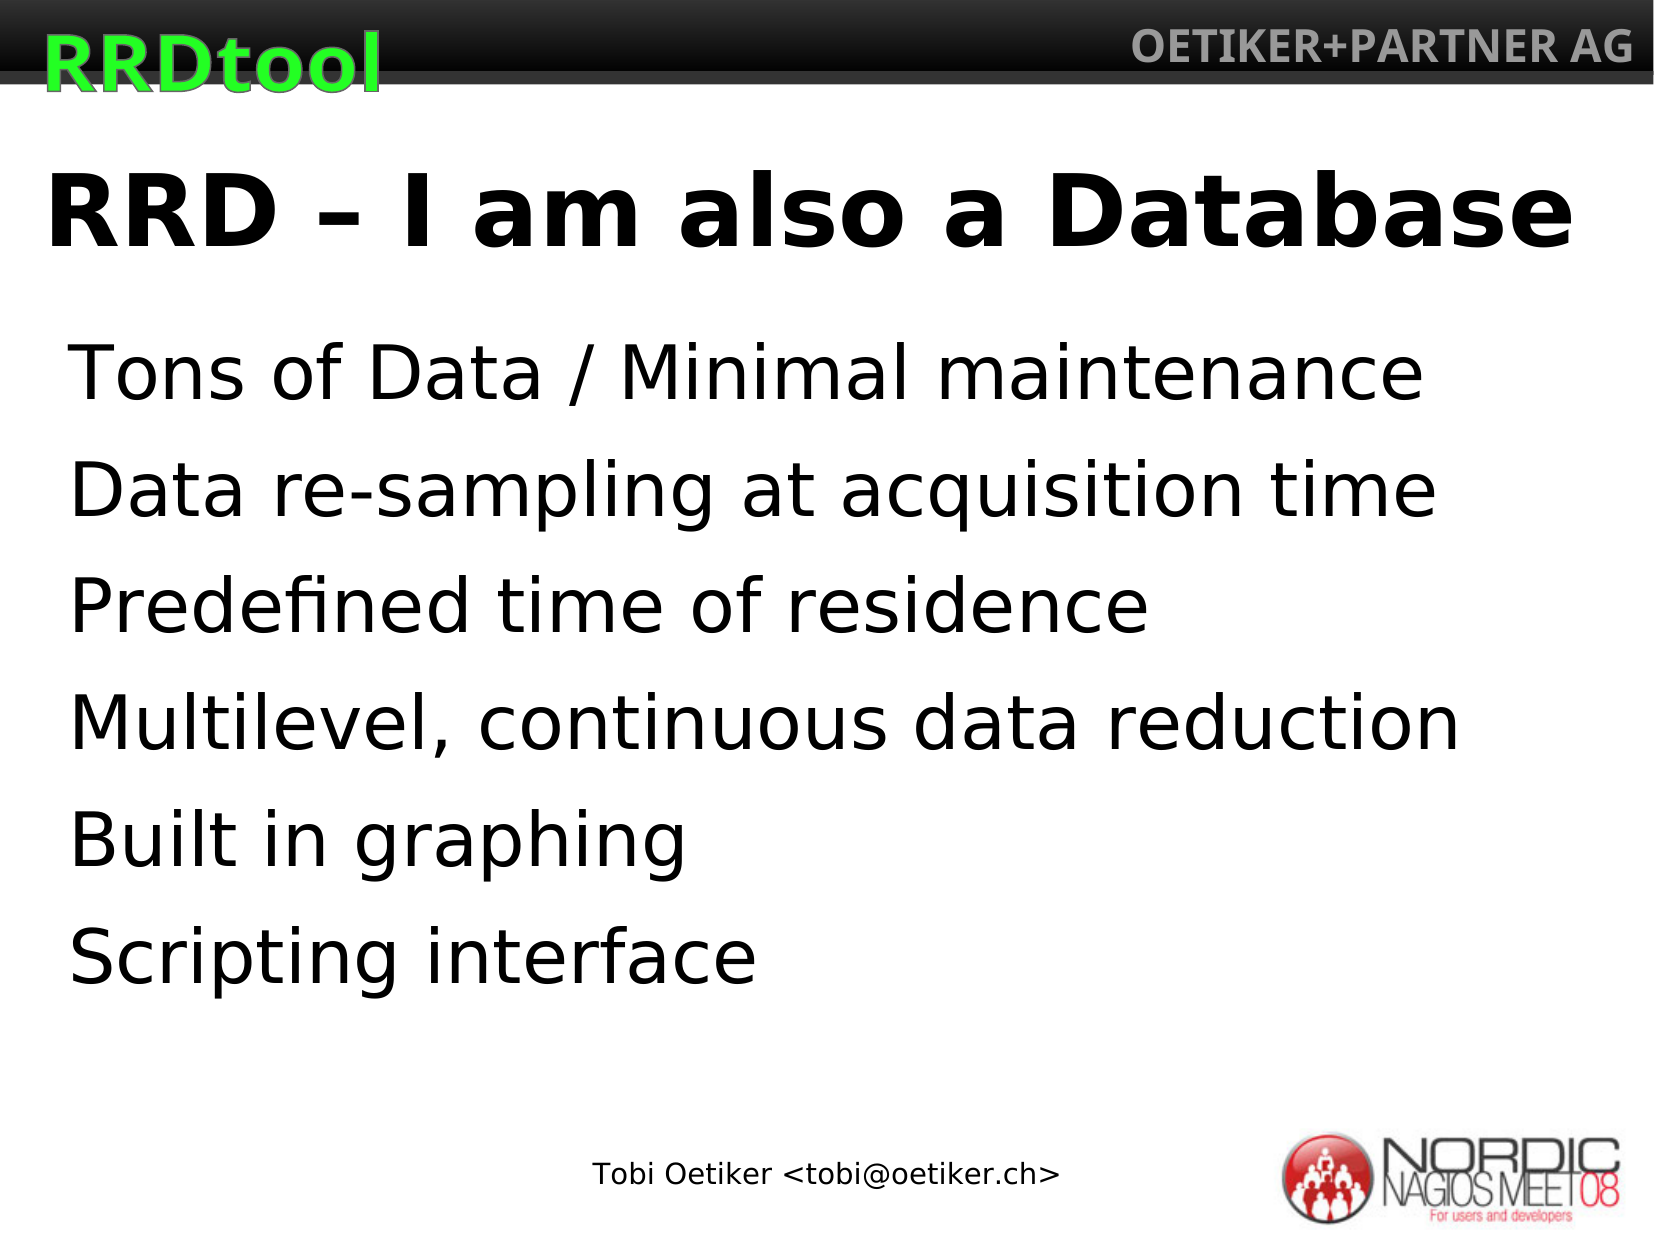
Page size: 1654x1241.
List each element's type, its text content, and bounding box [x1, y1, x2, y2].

title RRD – I am also a Database [43, 144, 1582, 280]
picture [1262, 1116, 1654, 1241]
list Tons of Data / Minimal maintenance Data re-sampling at acquisition time Predefined time of residence Multilevel, continuous data reduction Built in graphing Scripting interface [50, 329, 1571, 1084]
